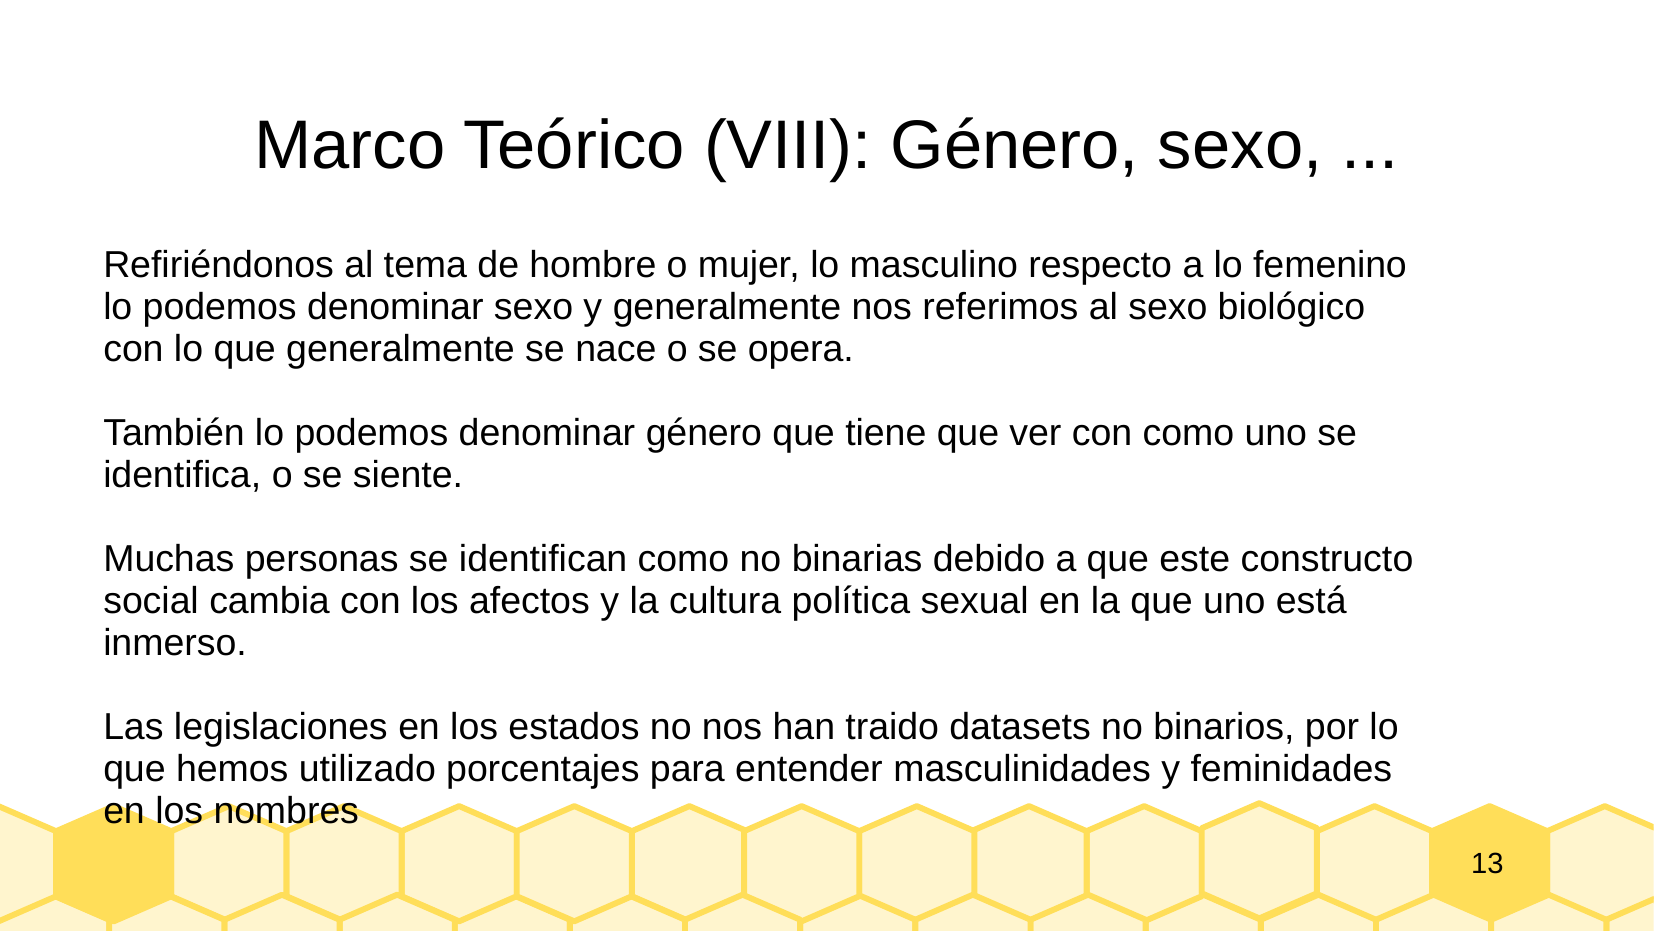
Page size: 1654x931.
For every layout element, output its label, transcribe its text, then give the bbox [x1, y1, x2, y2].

title Marco Teórico (VIII): Género, sexo, ... [88, 70, 1565, 219]
text_box Refiriéndonos al tema de hombre o mujer, lo masculino respecto a lo femenino lo podemos denominar sexo y generalmente nos referimos al sexo biológico con lo que generalmente se nace o se opera. También lo podemos denominar género que tiene que ver con como uno se identifica, o se siente. Muchas personas se identifican como no binarias debido a que este constructo social cambia con los afectos y la cultura política sexual en la que uno está inmerso. Las legislaciones en los estados no nos han traido datasets no binarios, por lo que hemos utilizado porcentajes para entender masculinidades y feminidades en los nombres [88, 236, 1447, 839]
